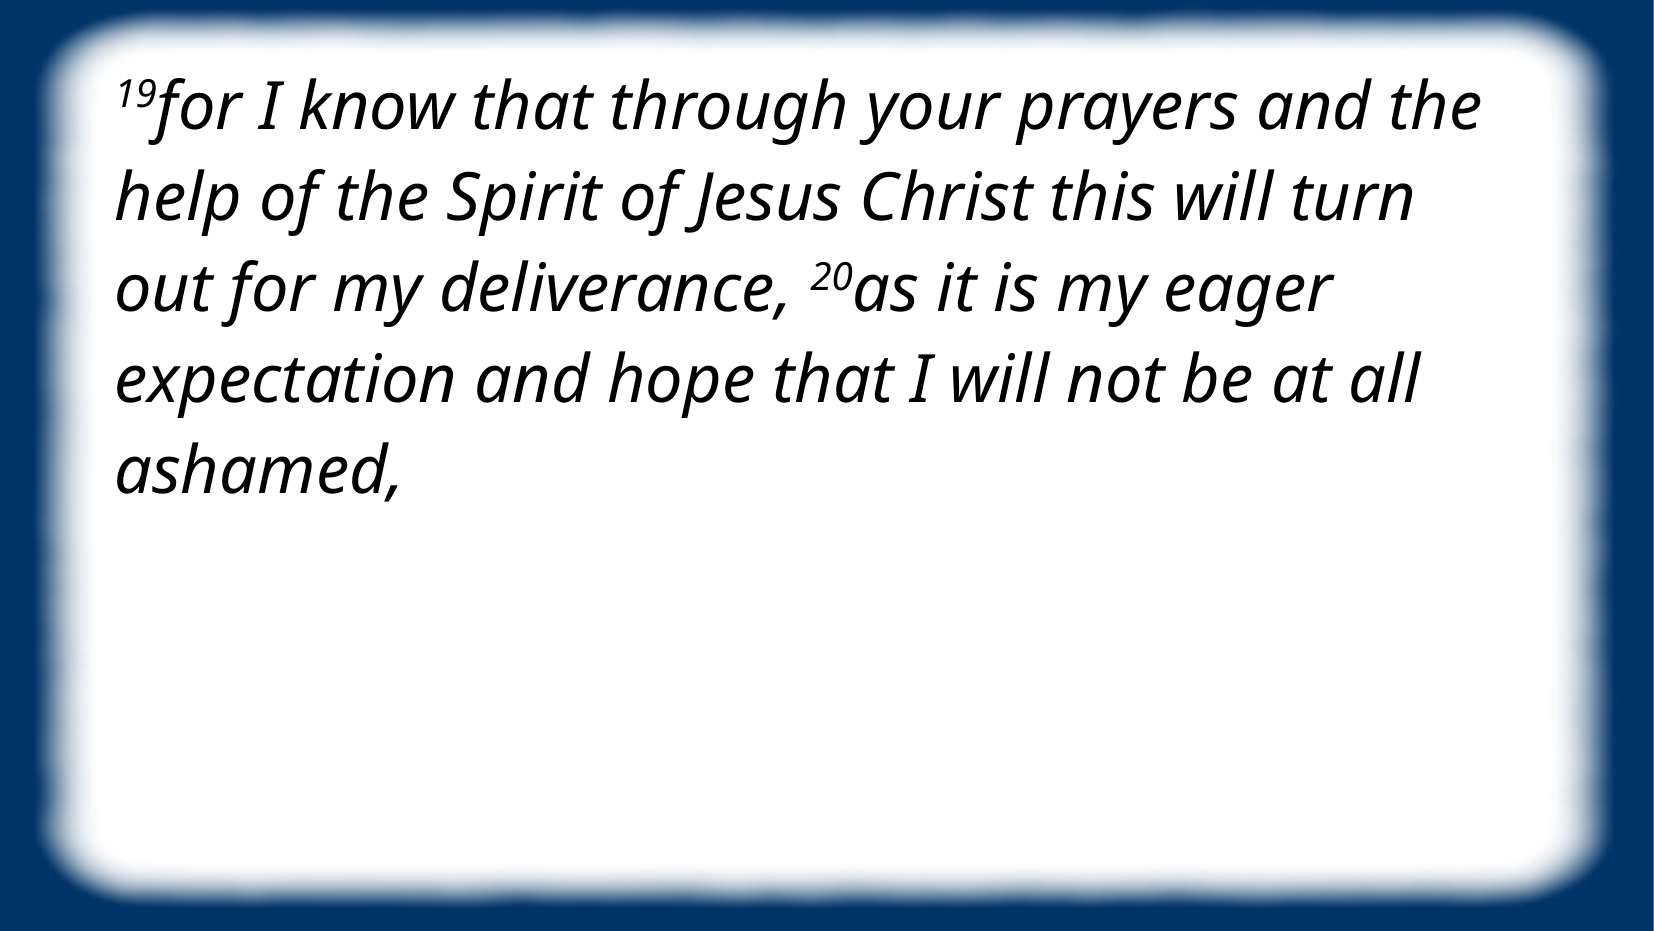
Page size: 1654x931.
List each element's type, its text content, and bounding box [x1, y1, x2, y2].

text_box 19for I know that through your prayers and the help of the Spirit of Jesus Christ this will turn out for my deliverance, 20as it is my eager expectation and hope that I will not be at all ashamed, [99, 51, 1546, 511]
picture [0, 0, 1654, 931]
